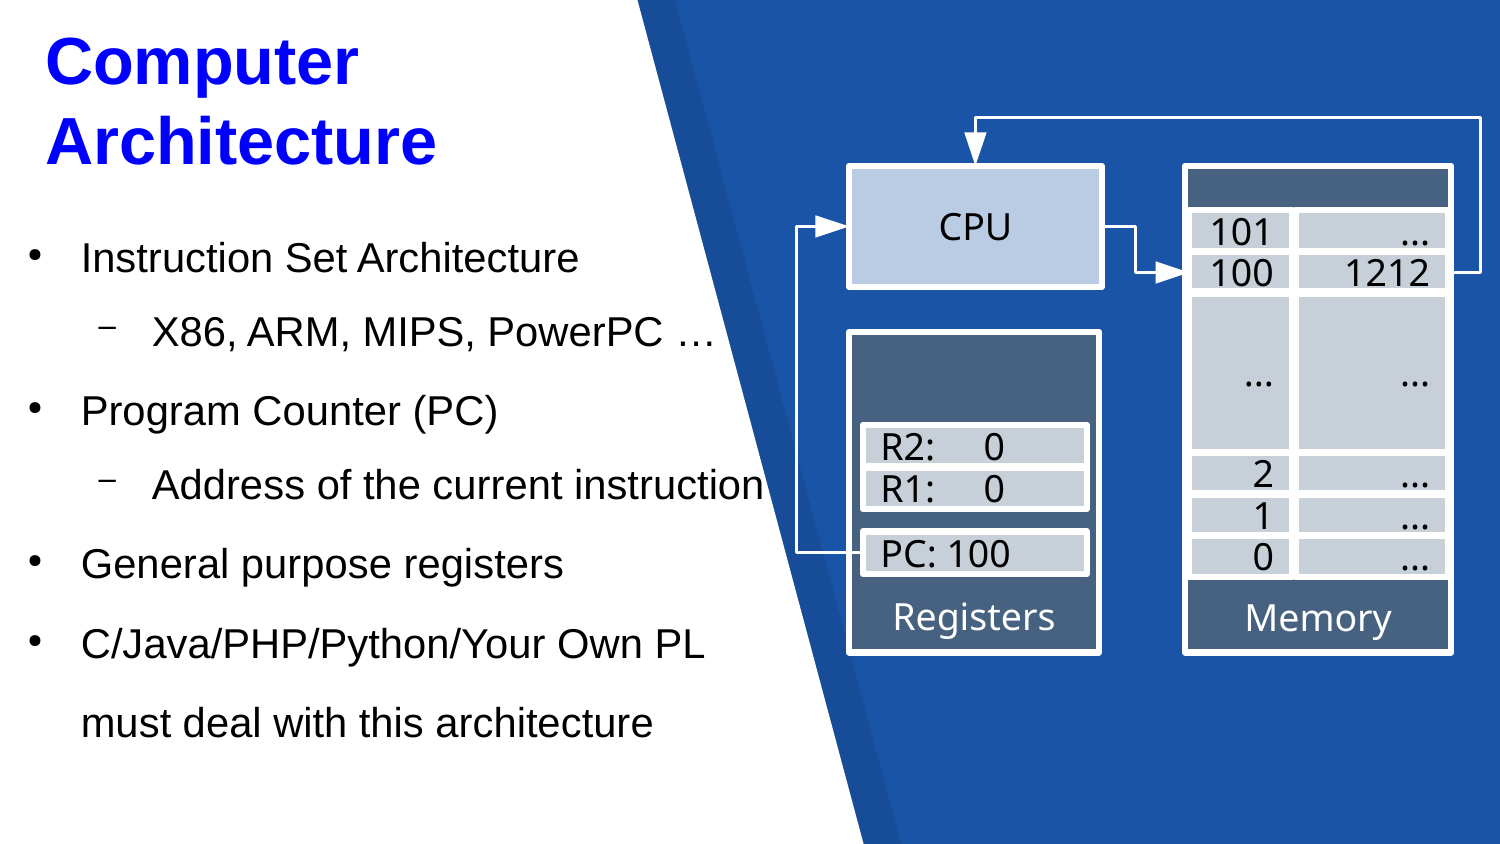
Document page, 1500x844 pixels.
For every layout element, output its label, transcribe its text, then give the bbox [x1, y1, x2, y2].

text_box 1 [1189, 495, 1292, 536]
text_box Registers [848, 332, 1100, 653]
text_box ... [1295, 454, 1449, 495]
text_box 2 [1189, 454, 1292, 495]
text_box R1: 0 [862, 468, 1088, 509]
text_box R2: 0 [862, 425, 1088, 468]
list Instruction Set Architecture X86, ARM, MIPS, PowerPC … Program Counter (PC) Address of the current instruction General purpose registers C/Java/PHP/Python/Your Own PL must deal with this architecture [0, 215, 797, 611]
text_box ... [1295, 536, 1449, 578]
text_box ... [1295, 294, 1449, 454]
text_box PC: 100 [862, 531, 1088, 574]
text_box 100 [1189, 253, 1292, 294]
text_box ... [1295, 495, 1449, 536]
text_box Memory [1185, 165, 1452, 653]
text_box ... [1189, 294, 1292, 454]
text_box 0 [1189, 536, 1292, 578]
text_box 1212 [1295, 253, 1449, 294]
text_box ... [1295, 209, 1449, 253]
title Computer Architecture [30, 113, 627, 193]
text_box CPU [849, 165, 1102, 287]
text_box 101 [1189, 209, 1292, 253]
